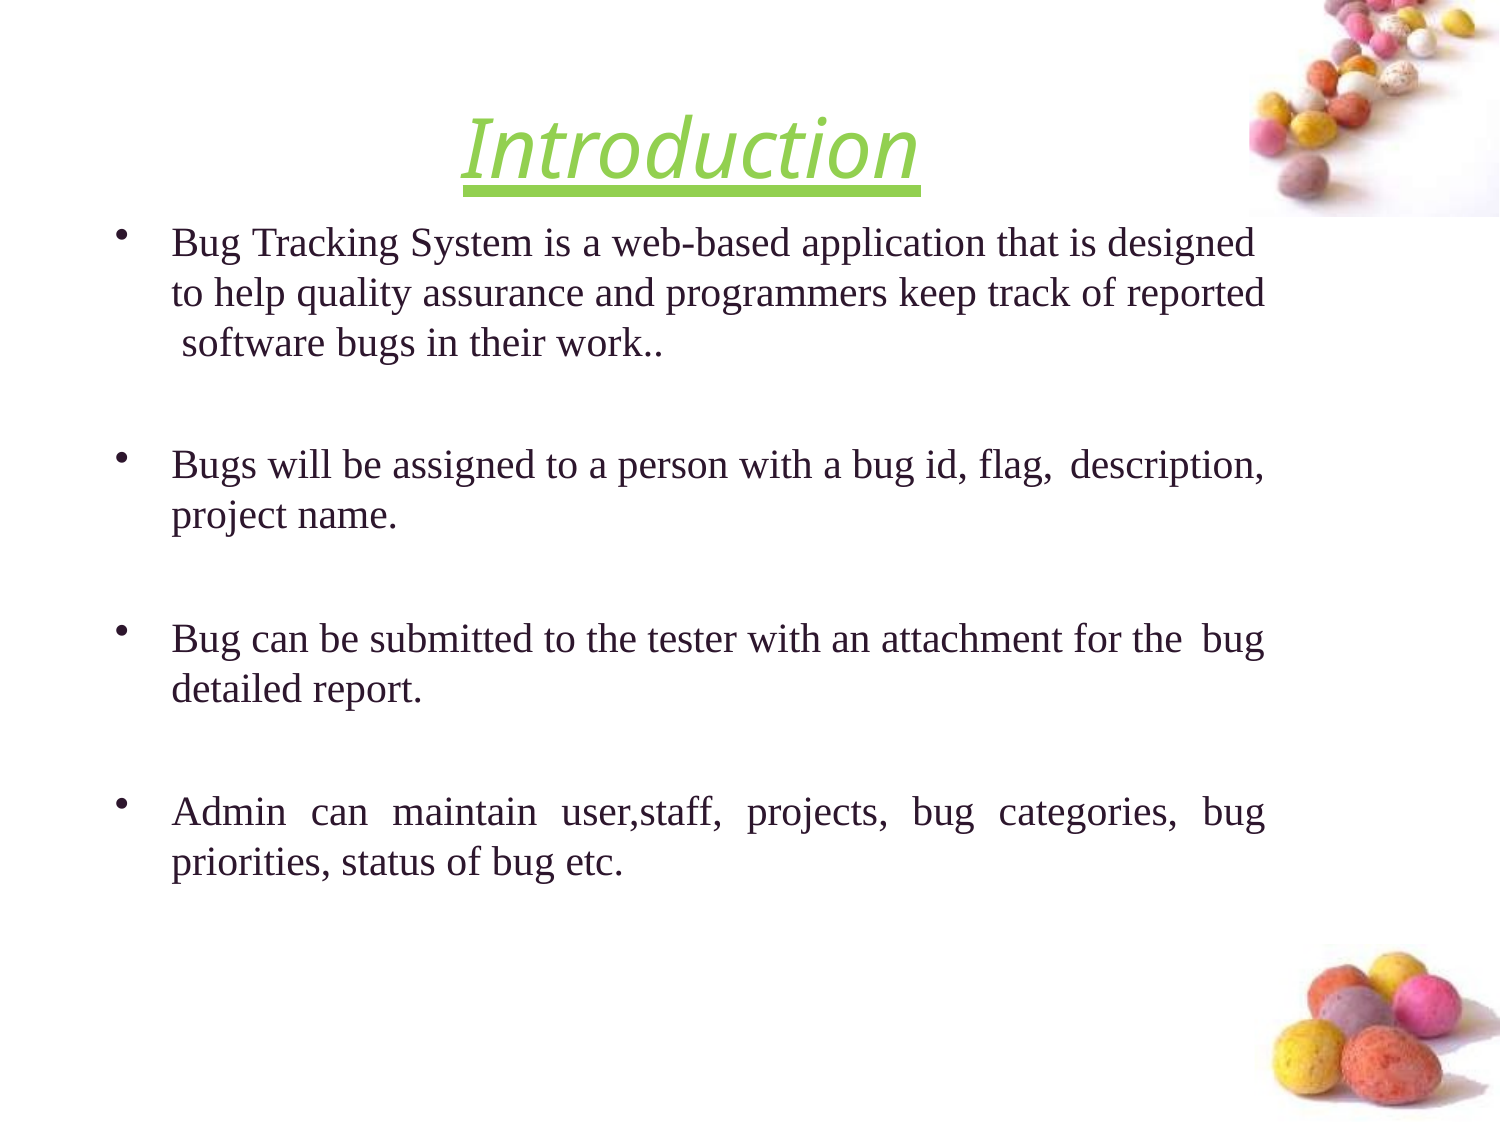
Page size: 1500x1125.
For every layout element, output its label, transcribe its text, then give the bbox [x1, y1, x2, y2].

picture [1249, 0, 1500, 217]
text_box Bug Tracking System is a web-based application that is designed to help quality assurance and programmers keep track of reported software bugs in their work.. Bugs will be assigned to a person with a bug id, flag, description, project name. Bug can be submitted to the tester with an attachment for the bug detailed report. Admin can maintain user,staff, projects, bug categories, bug priorities, status of bug etc. [112, 212, 1267, 884]
title Introduction [460, 93, 1016, 212]
picture [1254, 944, 1500, 1122]
